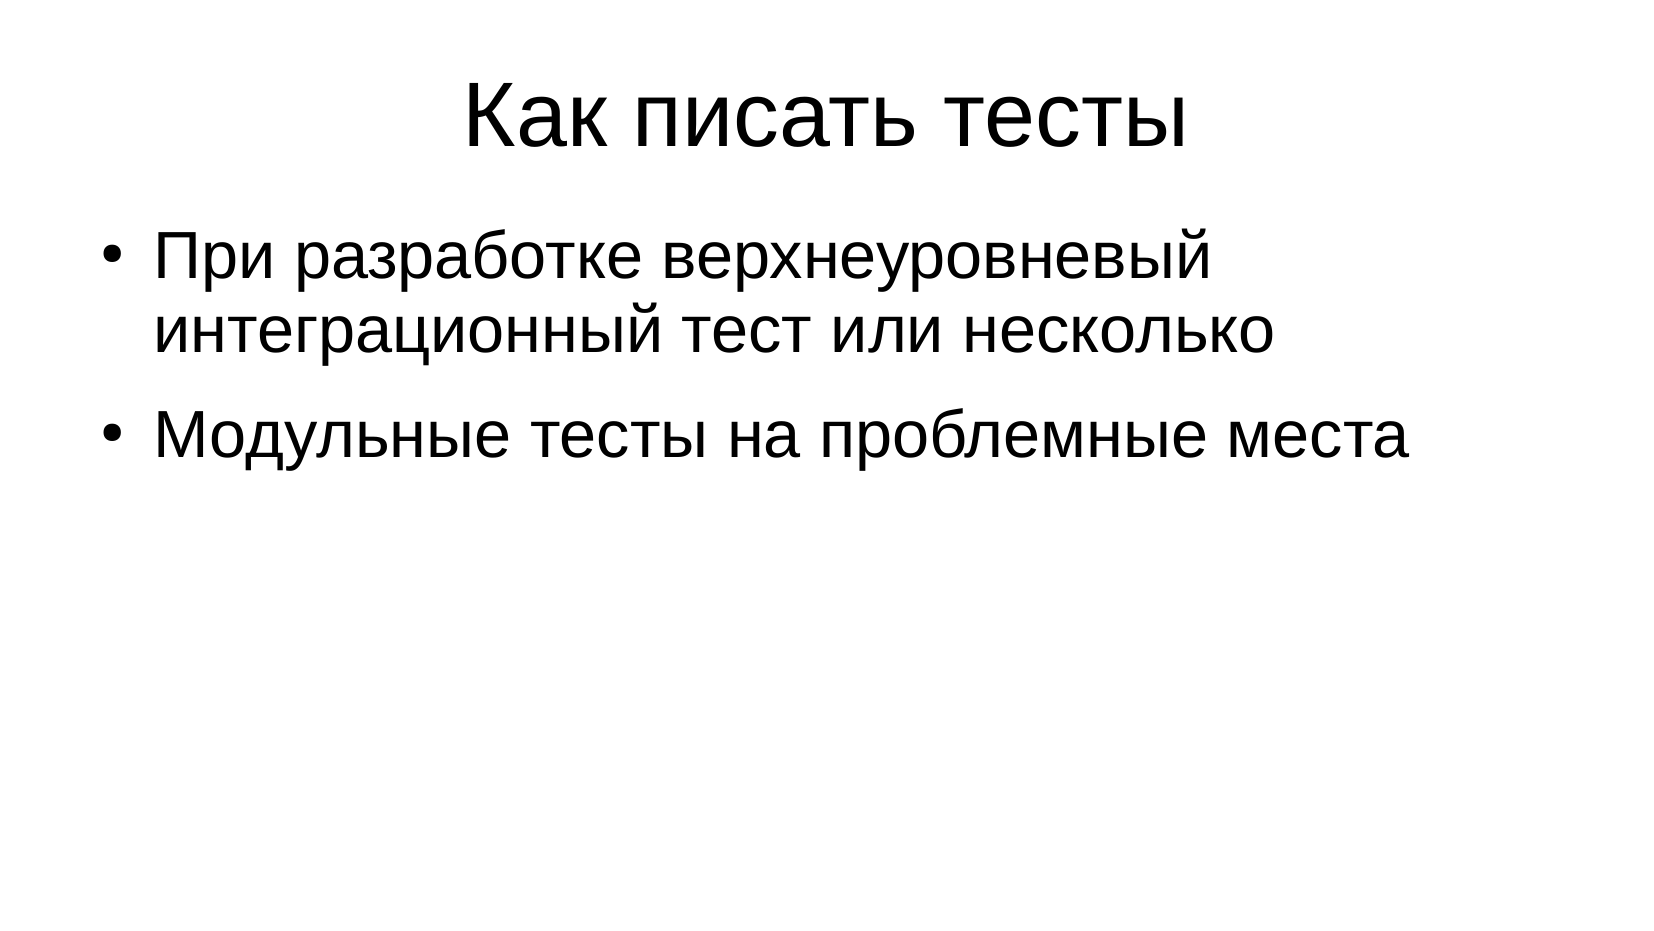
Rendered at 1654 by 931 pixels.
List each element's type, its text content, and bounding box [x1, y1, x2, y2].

title Как писать тесты [82, 37, 1571, 193]
list При разработке верхнеуровневый интеграционный тест или несколько Модульные тесты на проблемные места [82, 217, 1571, 758]
